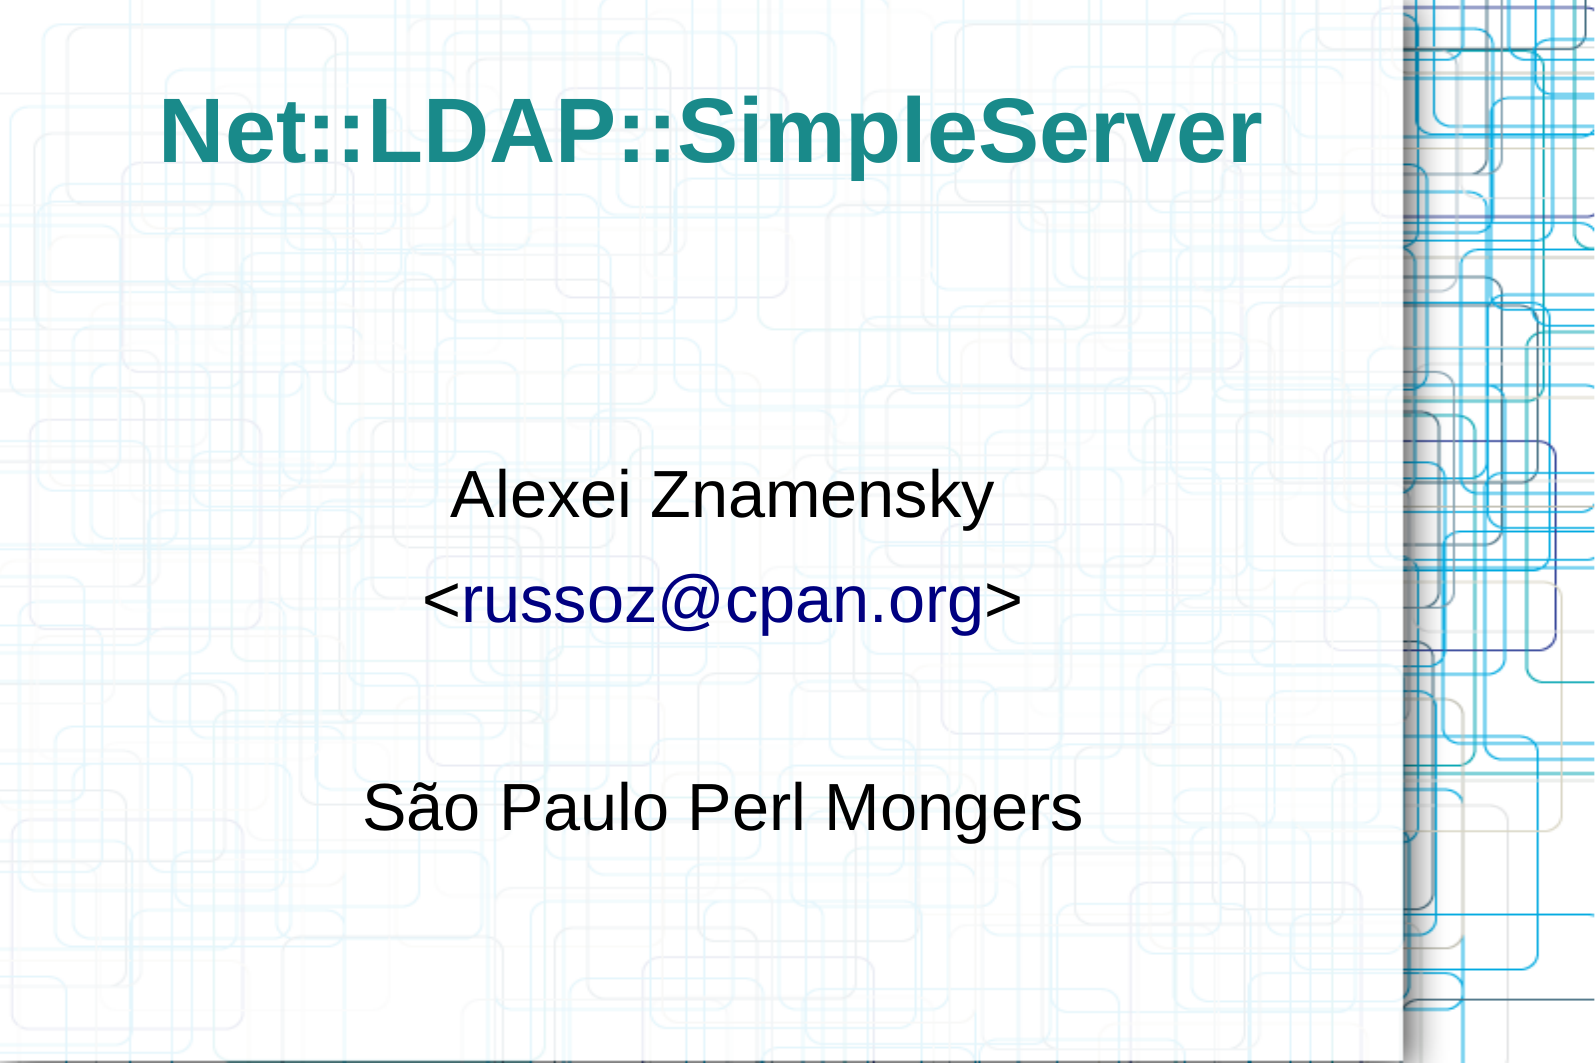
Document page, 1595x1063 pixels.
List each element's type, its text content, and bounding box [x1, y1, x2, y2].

picture [0, 0, 1595, 1063]
title Net::LDAP::SimpleServer [56, 42, 1367, 220]
list Alexei Znamensky <russoz@cpan.org> São Paulo Perl Mongers [79, 248, 1367, 951]
